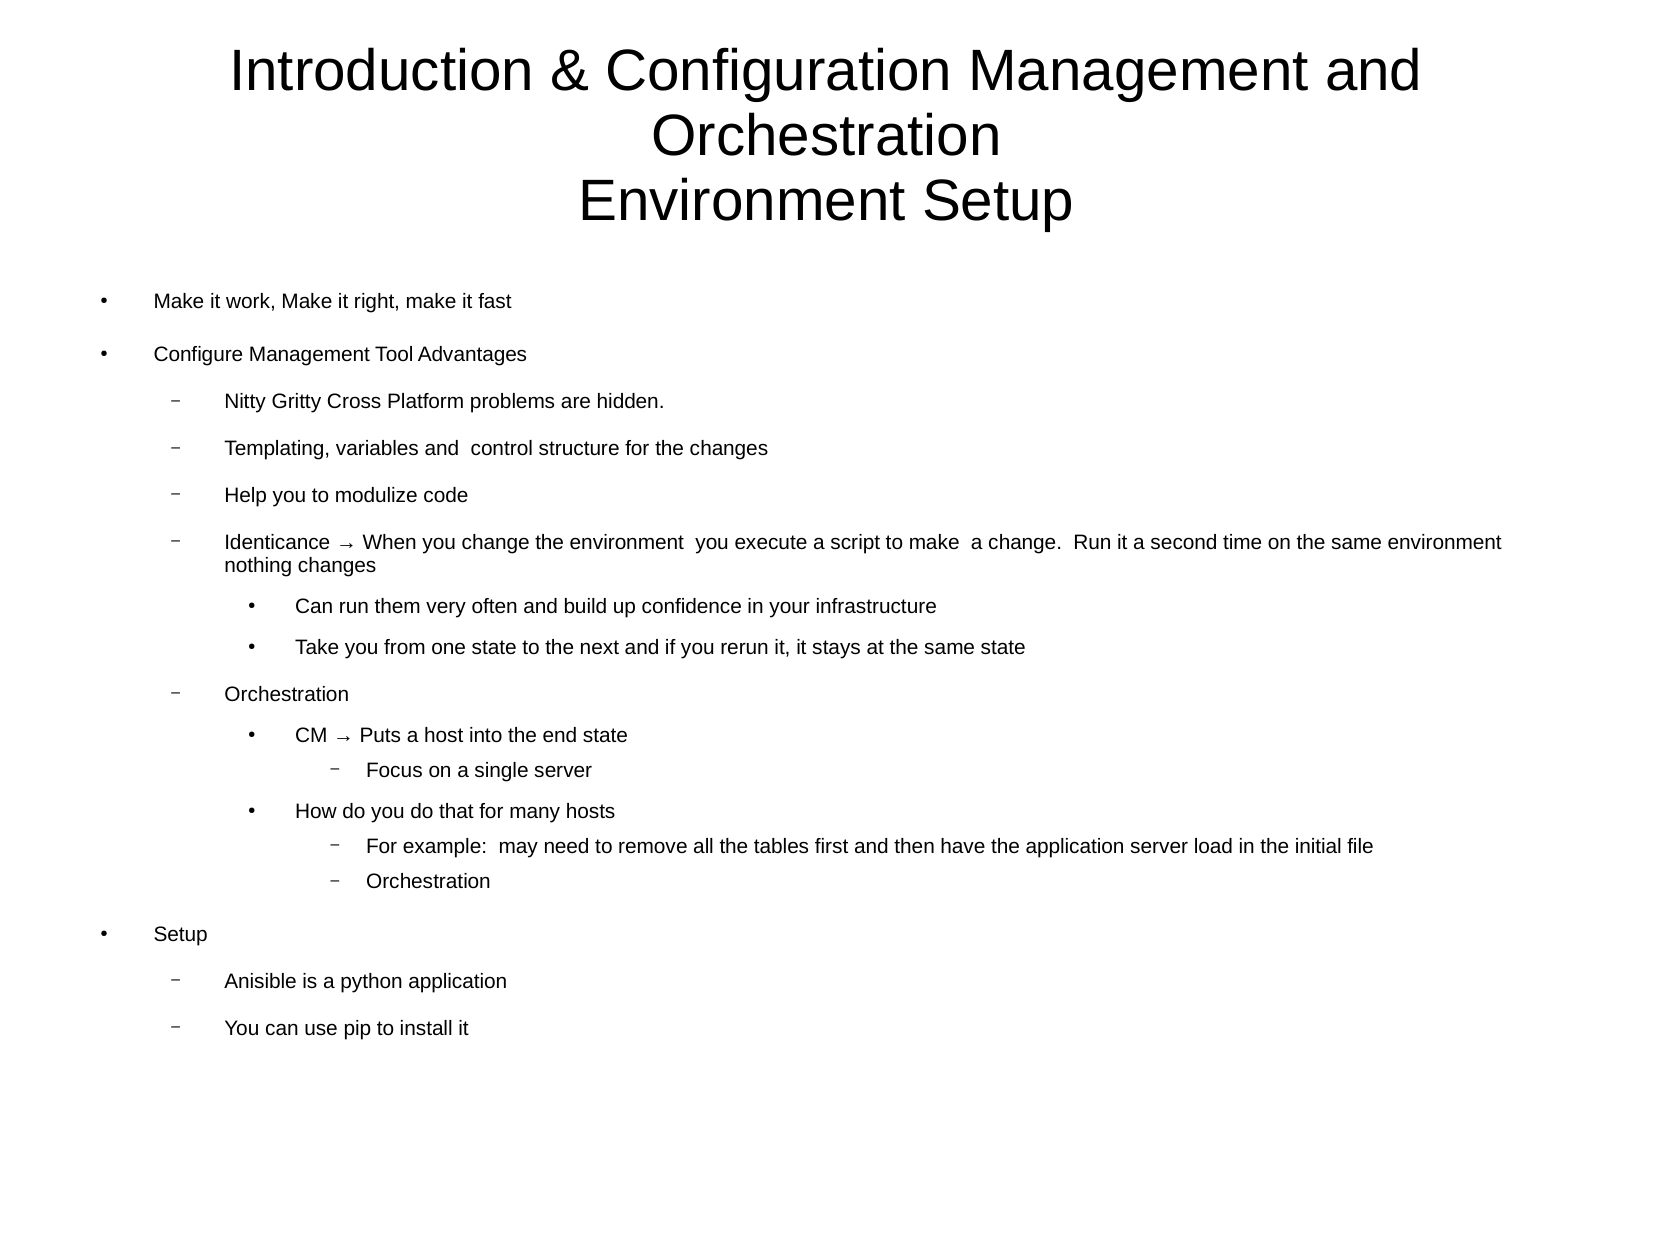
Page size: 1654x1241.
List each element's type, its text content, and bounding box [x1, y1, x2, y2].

title Introduction & Configuration Management and Orchestration Environment Setup [82, 0, 1571, 272]
list Make it work, Make it right, make it fast Configure Management Tool Advantages Nitty Gritty Cross Platform problems are hidden. Templating, variables and control structure for the changes Help you to modulize code Identicance → When you change the environment you execute a script to make a change. Run it a second time on the same environment nothing changes Can run them very often and build up confidence in your infrastructure Take you from one state to the next and if you rerun it, it stays at the same state Orchestration CM → Puts a host into the end state Focus on a single server How do you do that for many hosts For example: may need to remove all the tables first and then have the application server load in the initial file Orchestration Setup Anisible is a python application You can use pip to install it [82, 290, 1571, 1229]
